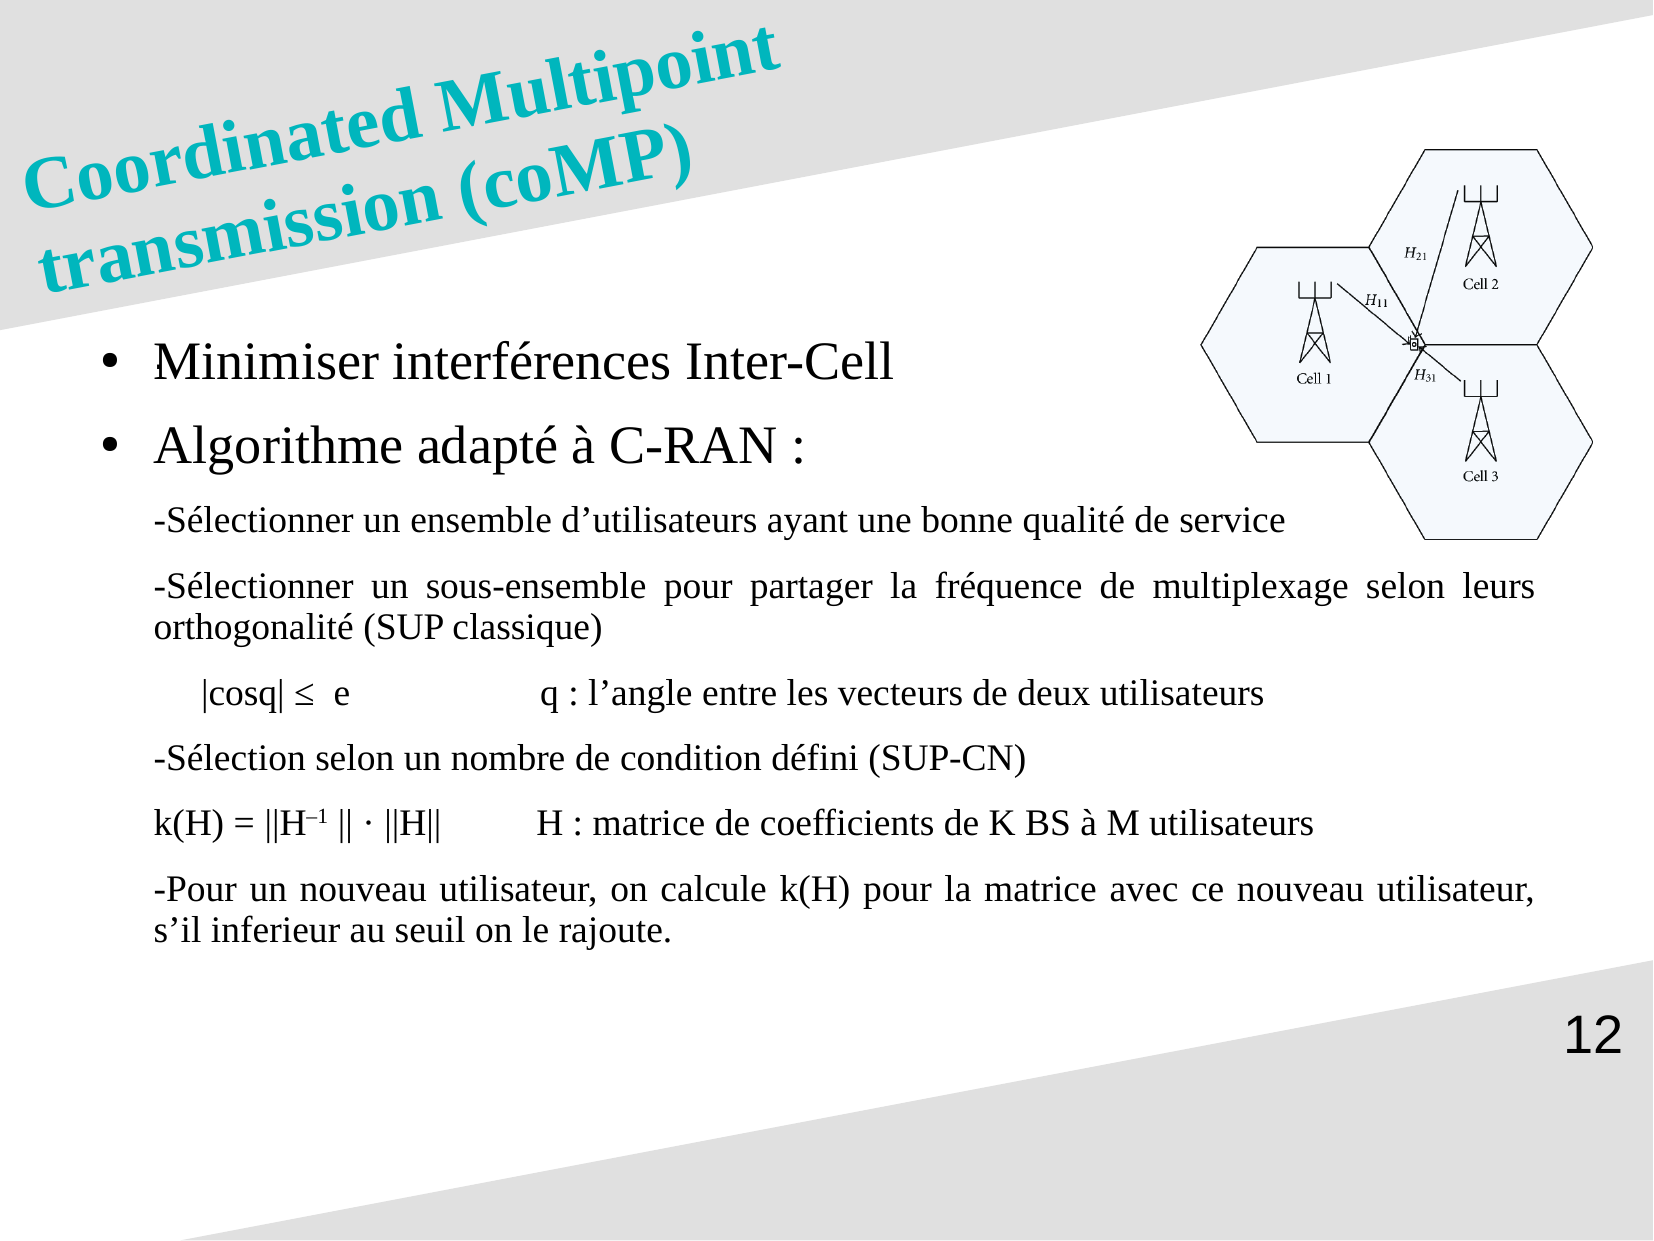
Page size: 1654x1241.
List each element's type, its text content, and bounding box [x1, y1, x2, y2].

list Minimiser interférences Inter-Cell Algorithme adapté à C-RAN : -Sélectionner un ensemble d’utilisateurs ayant une bonne qualité de service -Sélectionner un sous-ensemble pour partager la fréquence de multiplexage selon leurs orthogonalité (SUP classique) |cosq| ≤ e q : l’angle entre les vecteurs de deux utilisateurs -Sélection selon un nombre de condition défini (SUP-CN) k(H) = ||H–1 || · ||H|| H : matrice de coefficients de K BS à M utilisateurs -Pour un nouveau utilisateur, on calcule k(H) pour la matrice avec ce nouveau utilisateur, s’il inferieur au seuil on le rajoute. [82, 331, 1538, 1052]
title Coordinated Multipoint transmission (coMP) [10, 0, 1512, 331]
picture [1200, 149, 1593, 541]
